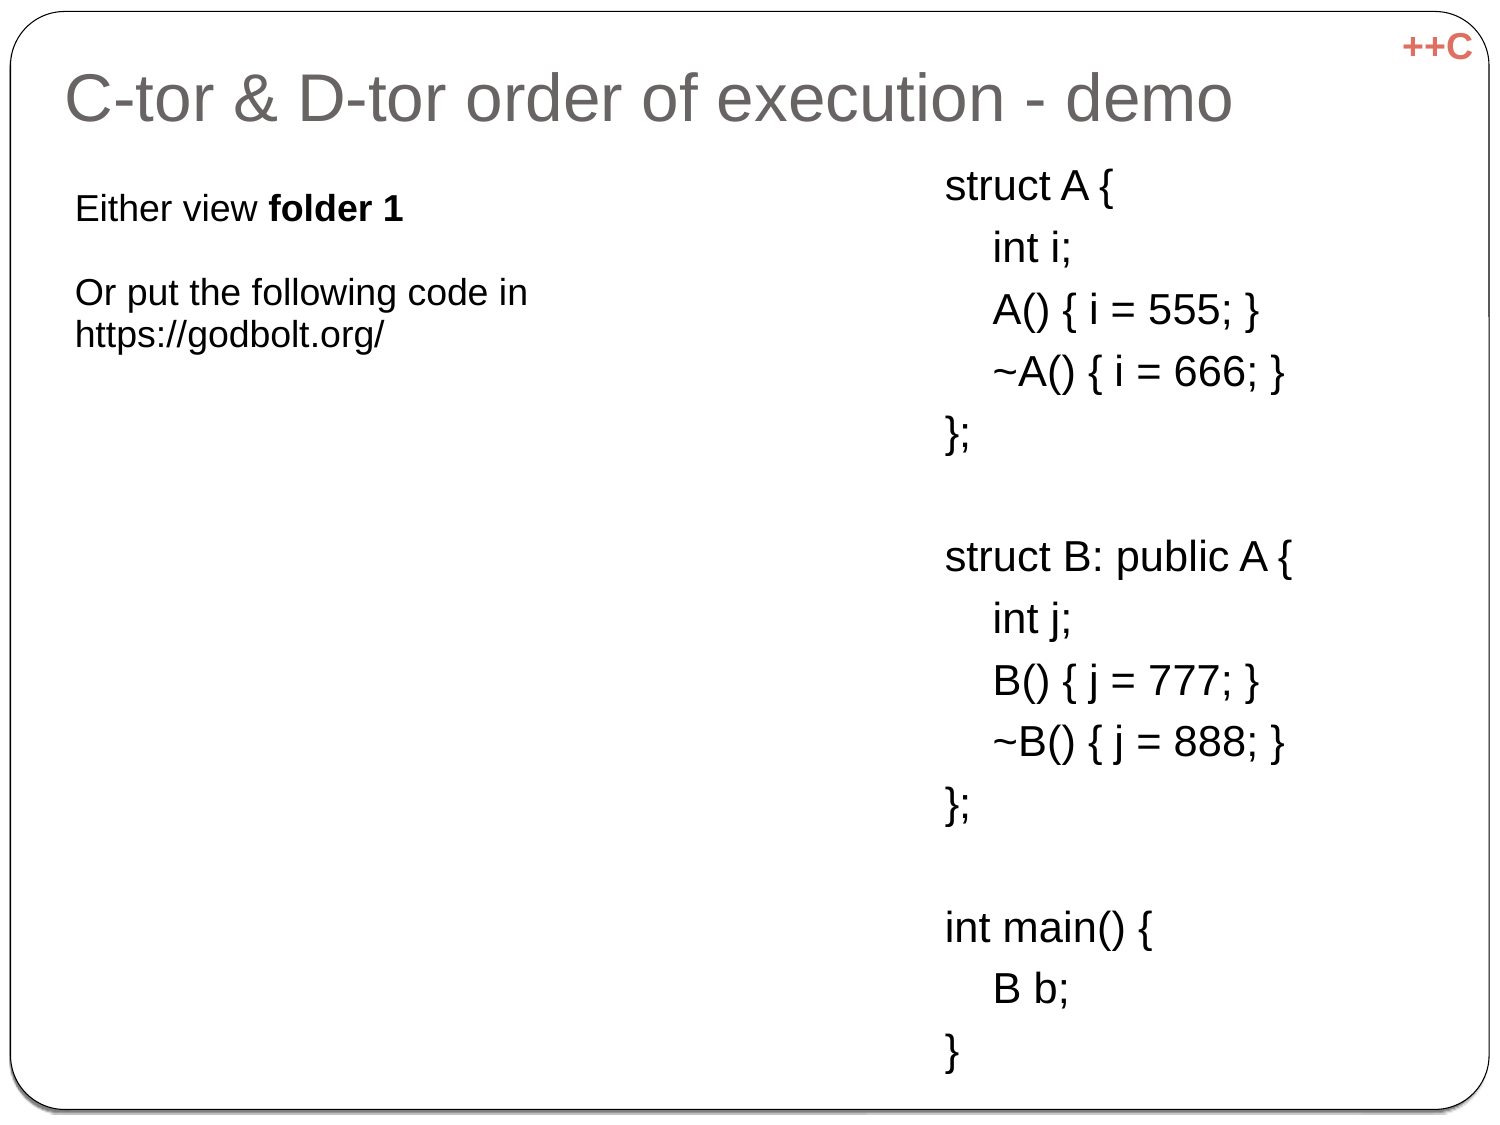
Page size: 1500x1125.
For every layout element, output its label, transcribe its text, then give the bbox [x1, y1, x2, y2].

list struct A { int i; A() { i = 555; } ~A() { i = 666; } }; struct B: public A { int j; B() { j = 777; } ~B() { j = 888; } }; int main() { B b; } [930, 149, 1450, 1088]
text_box Either view folder 1 Or put the following code in https://godbolt.org/ [60, 179, 751, 363]
title C-tor & D-tor order of execution - demo [50, 45, 1450, 150]
